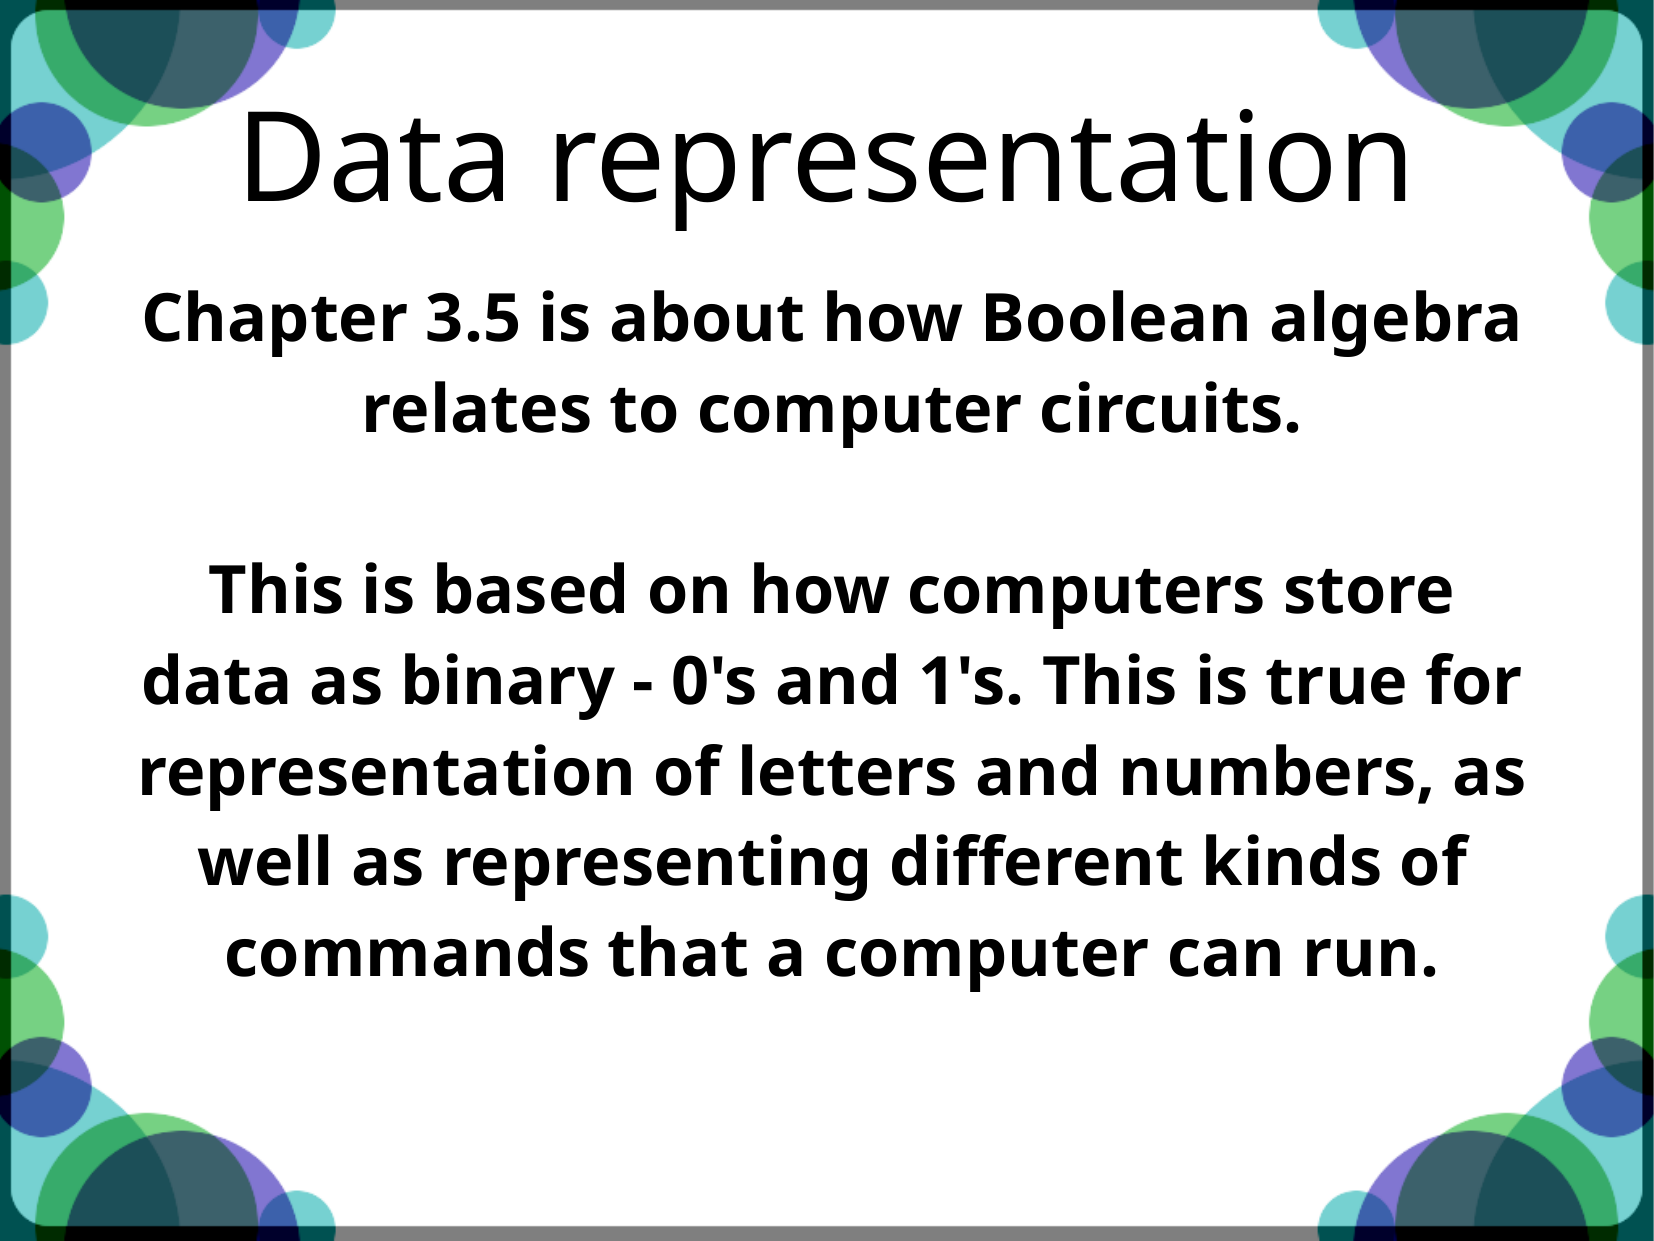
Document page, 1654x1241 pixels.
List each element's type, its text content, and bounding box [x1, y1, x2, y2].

text_box Chapter 3.5 is about how Boolean algebra relates to computer circuits. This is based on how computers store data as binary - 0's and 1's. This is true for representation of letters and numbers, as well as representing different kinds of commands that a computer can run. [135, 270, 1531, 943]
title Data representation [82, 49, 1571, 257]
picture [0, 0, 1654, 1241]
